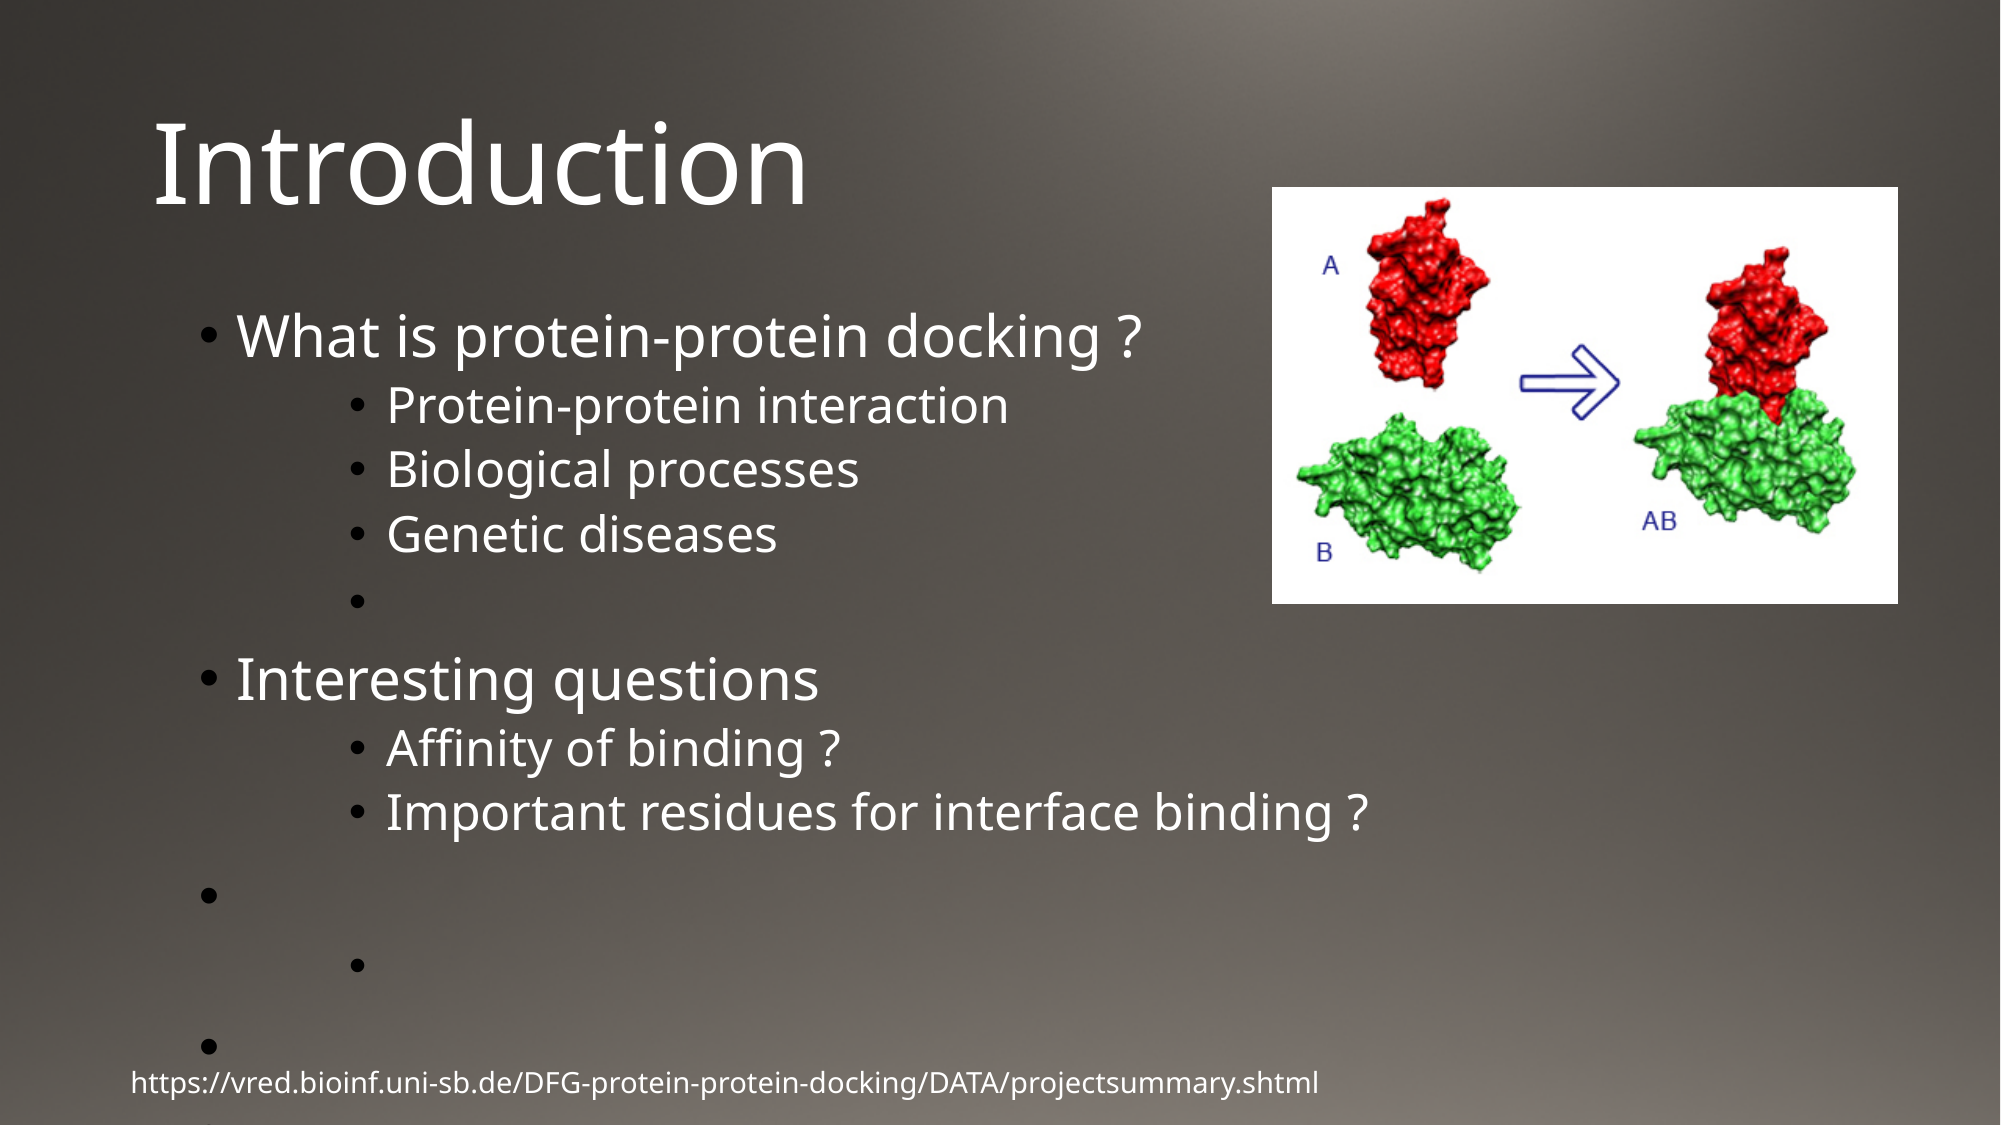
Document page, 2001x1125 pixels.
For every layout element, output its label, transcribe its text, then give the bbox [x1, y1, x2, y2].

text_box https://vred.bioinf.uni-sb.de/DFG-protein-protein-docking/DATA/projectsummary.shtml [115, 1056, 1636, 1108]
title Introduction [137, 59, 1863, 278]
picture [1272, 187, 1898, 604]
list What is protein-protein docking ? Protein-protein interaction Biological processes Genetic diseases Interesting questions Affinity of binding ? Important residues for interface binding ? [183, 299, 1863, 1014]
